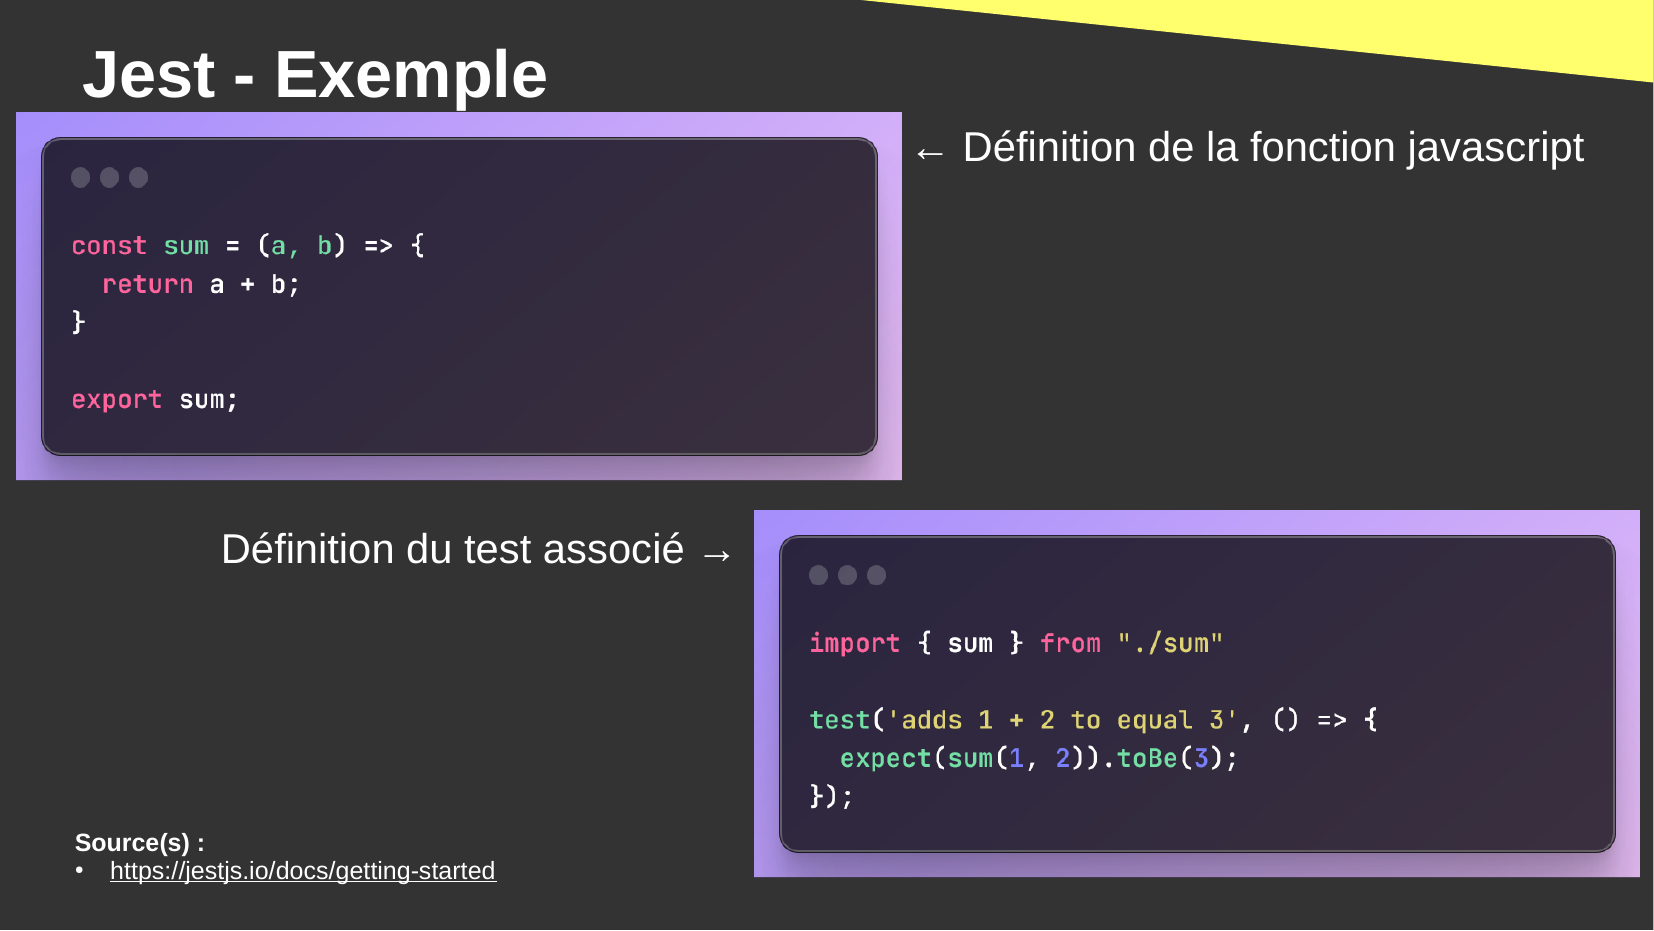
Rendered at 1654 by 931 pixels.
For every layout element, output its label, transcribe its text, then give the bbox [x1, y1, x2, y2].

picture [16, 112, 902, 481]
list Définition du test associé → [64, 525, 739, 585]
text_box [861, 0, 1654, 83]
list ← Définition de la fonction javascript [909, 124, 1642, 184]
text_box Source(s) : https://jestjs.io/docs/getting-started [60, 821, 1546, 906]
title Jest - Exemple [82, 37, 799, 112]
picture [754, 510, 1640, 878]
